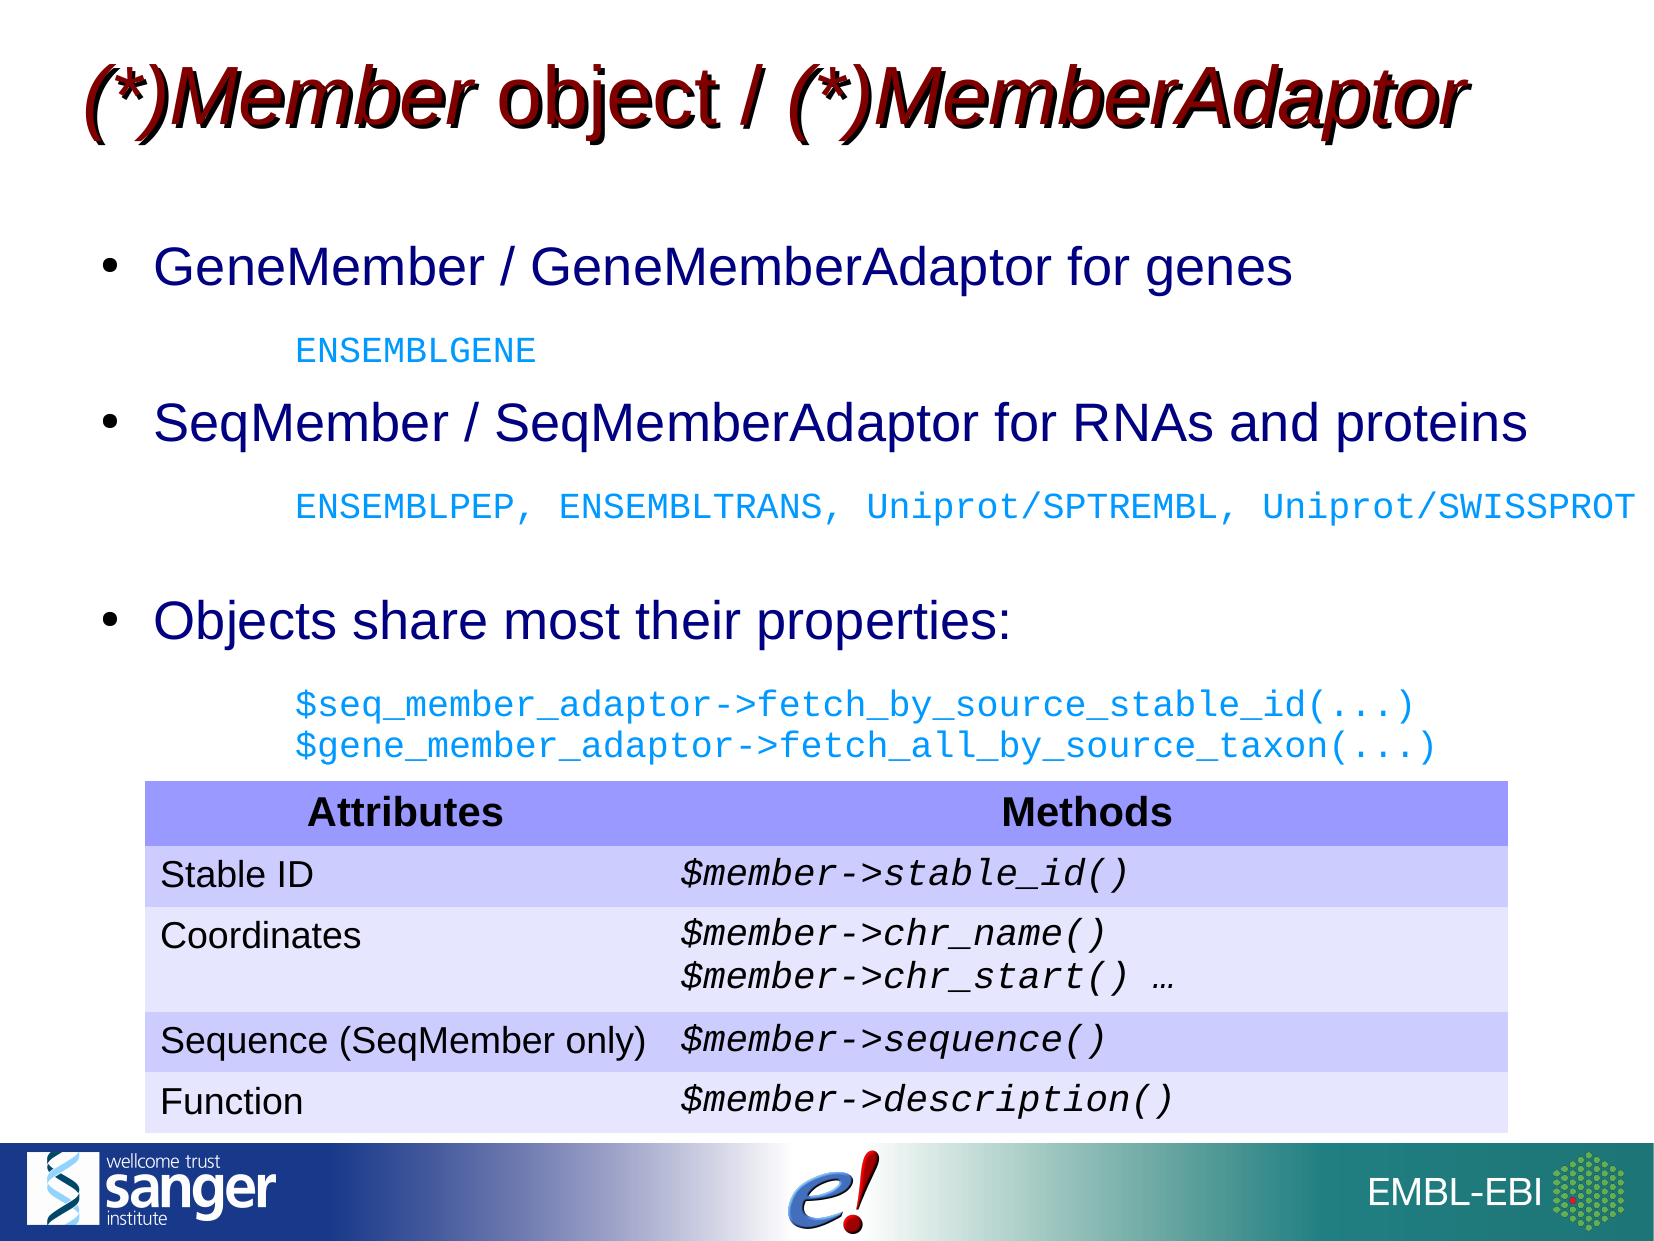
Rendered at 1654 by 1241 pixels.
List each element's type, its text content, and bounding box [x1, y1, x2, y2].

picture [0, 1143, 1654, 1241]
table_cell Sequence (SeqMember only) [145, 1012, 666, 1072]
table_cell $member->description() [666, 1072, 1508, 1133]
table_cell $member->sequence() [666, 1012, 1508, 1072]
title (*)Member object / (*)MemberAdaptor [82, 49, 1571, 236]
table_cell $member->chr_name() $member->chr_start() … [666, 907, 1508, 1012]
table_header Attributes [145, 781, 666, 846]
list GeneMember / GeneMemberAdaptor for genes ENSEMBLGENE SeqMember / SeqMemberAdaptor for RNAs and proteins ENSEMBLPEP, ENSEMBLTRANS, Uniprot/SPTREMBL, Uniprot/SWISSPROT Objects share most their properties: $seq_member_adaptor->fetch_by_source_stable_id(...) $gene_member_adaptor->fetch_all_by_source_taxon(...) [82, 236, 1654, 963]
table_cell Stable ID [145, 846, 666, 907]
table_cell Function [145, 1072, 666, 1133]
table_header Methods [666, 781, 1508, 846]
table_cell $member->stable_id() [666, 846, 1508, 907]
table_cell Coordinates [145, 907, 666, 1012]
